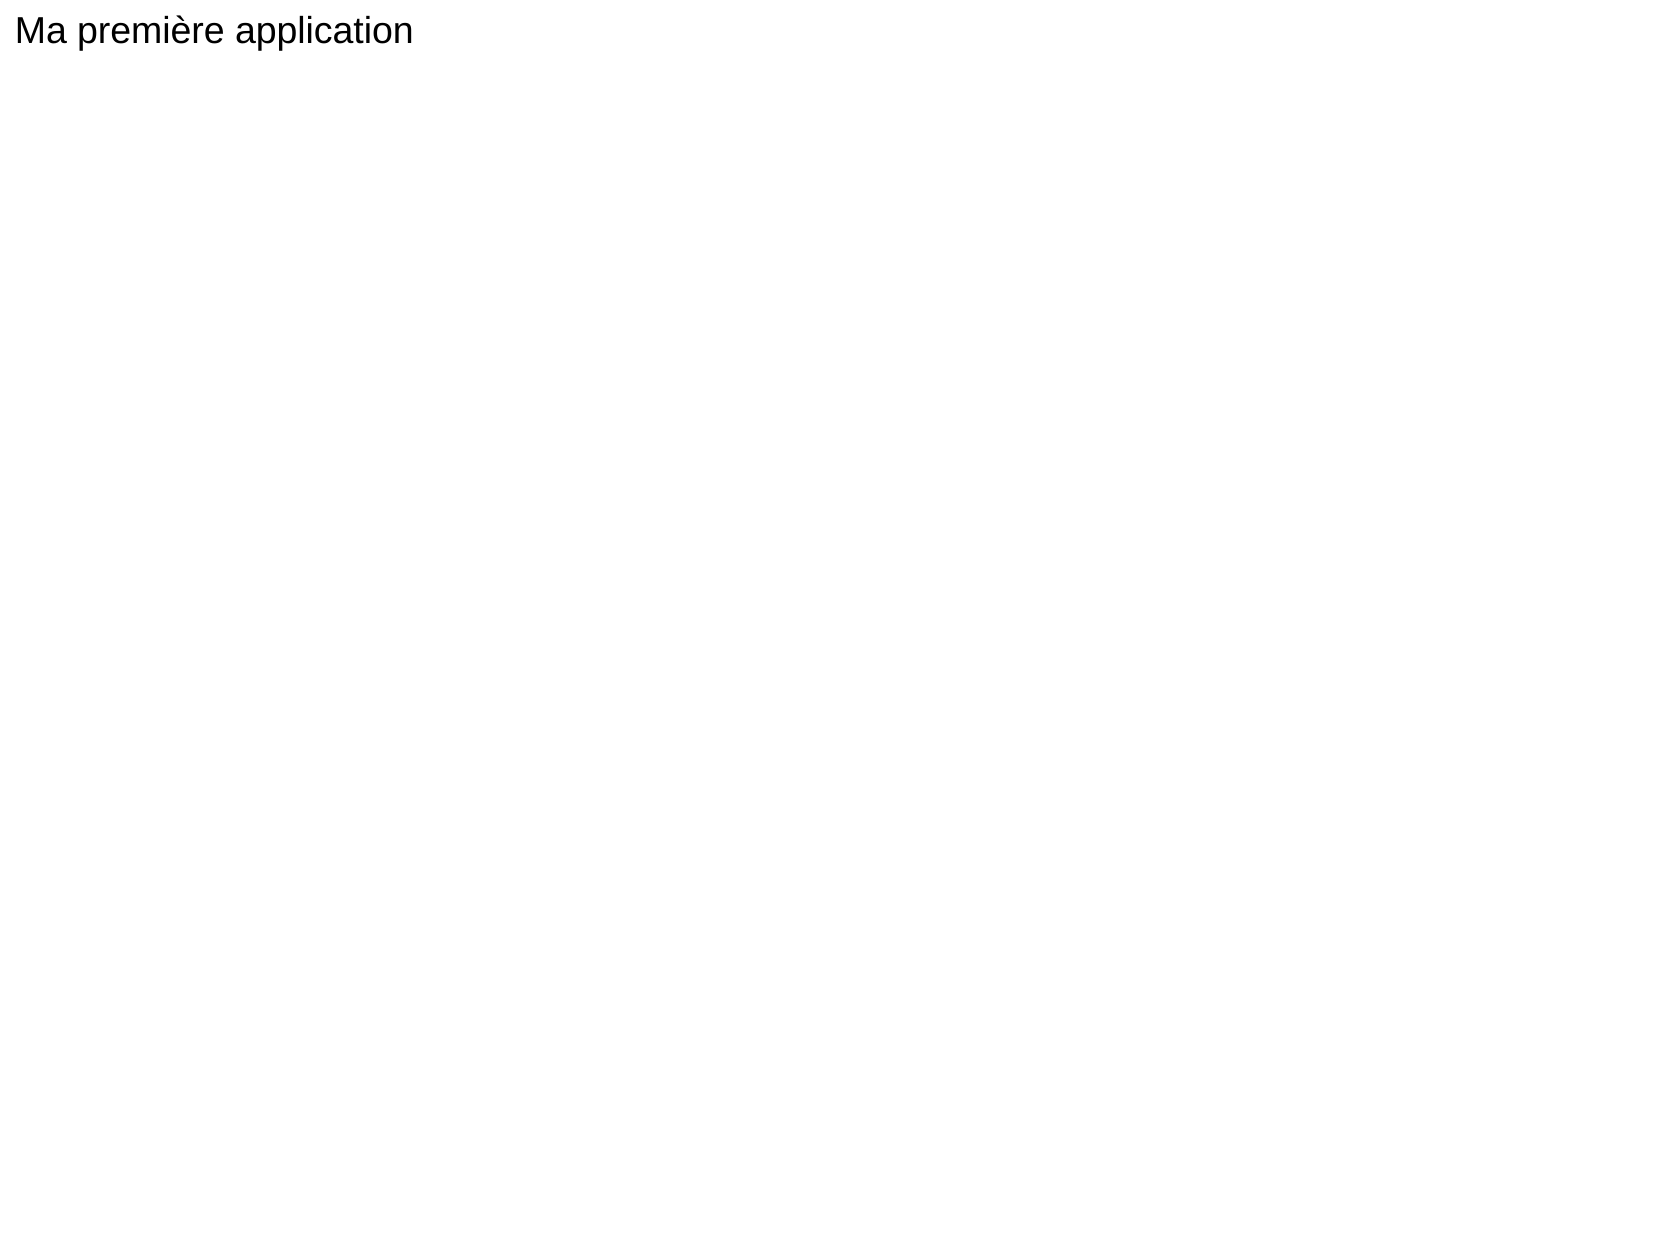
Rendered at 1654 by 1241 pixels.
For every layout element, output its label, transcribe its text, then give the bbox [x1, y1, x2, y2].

text_box Ma première application [0, 2, 429, 60]
